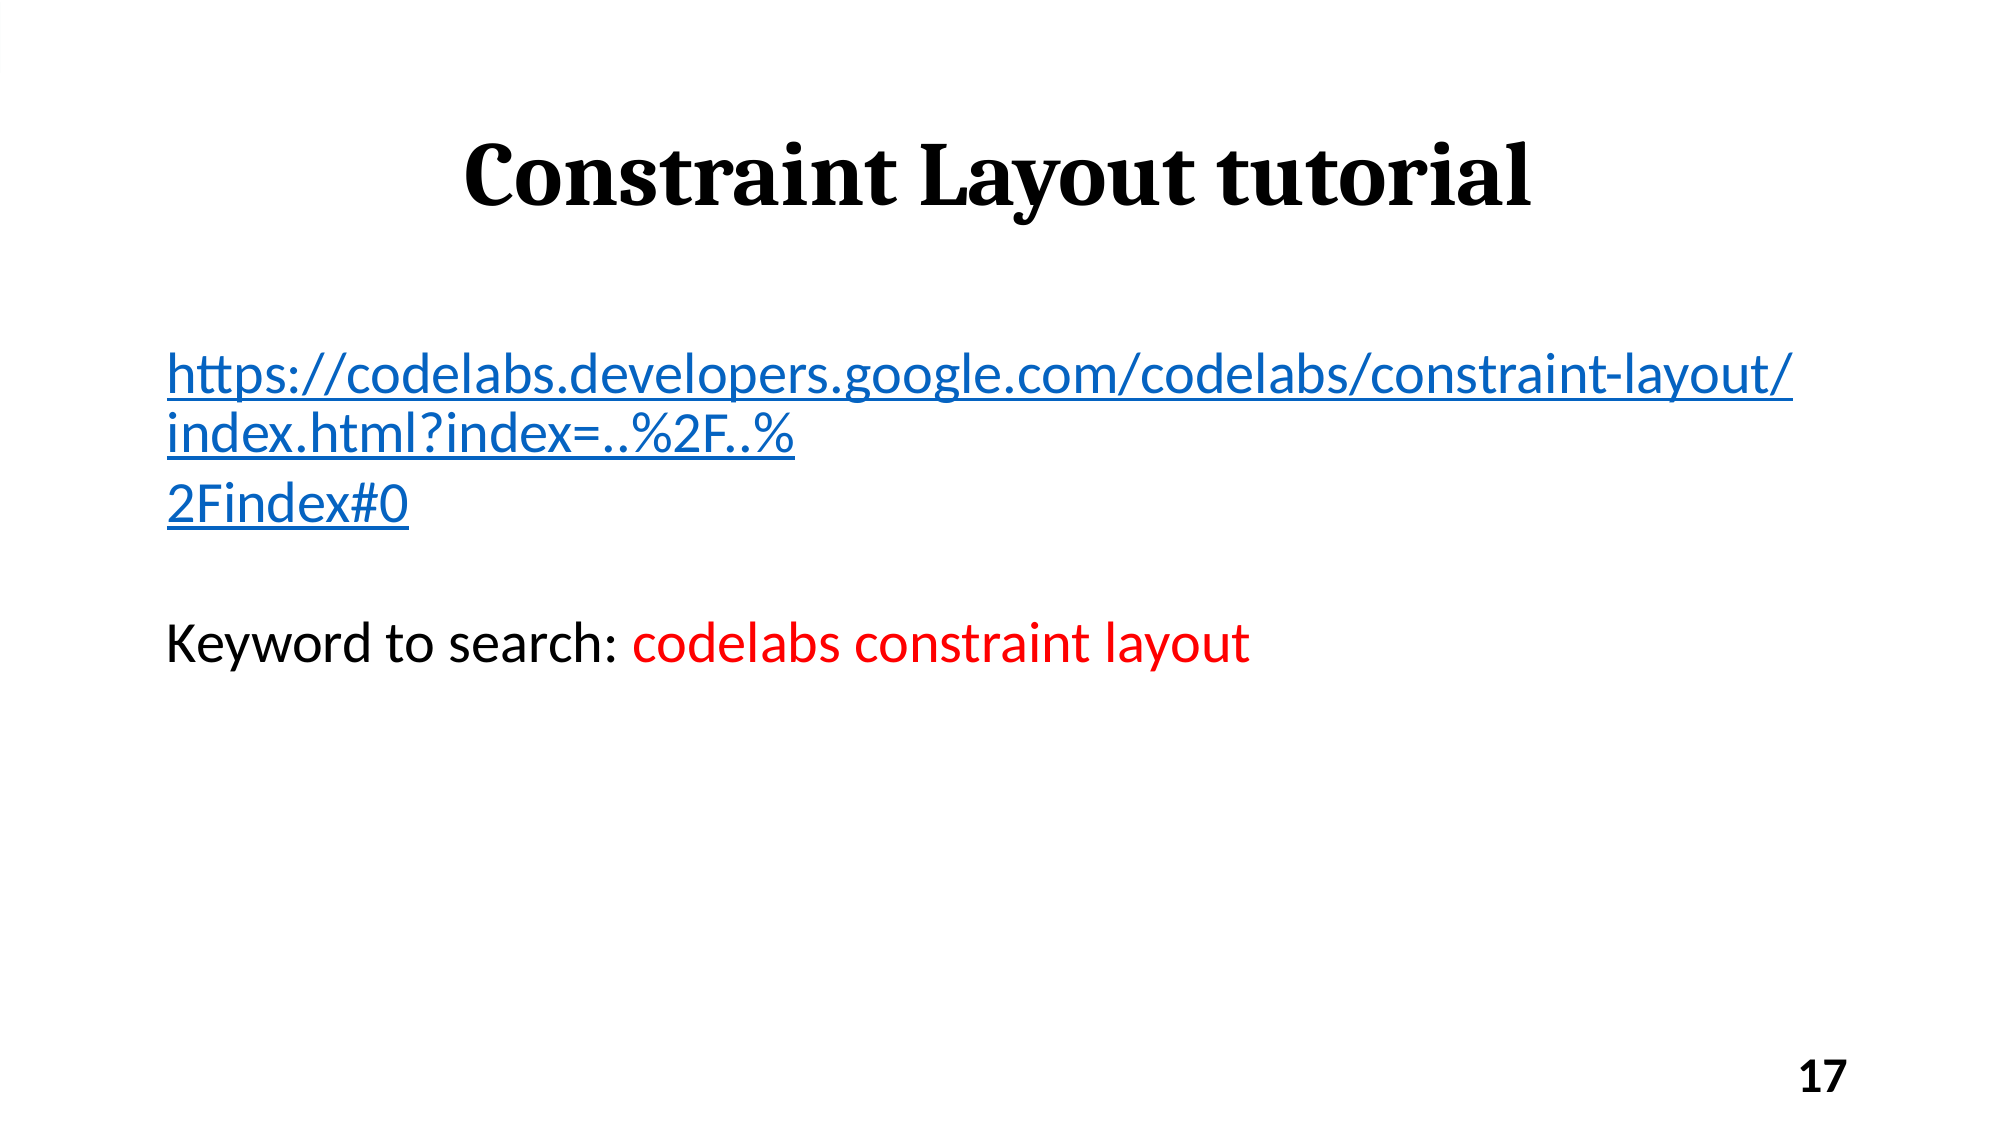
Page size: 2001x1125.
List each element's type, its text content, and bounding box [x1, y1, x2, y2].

text_box https://codelabs.developers.google.com/codelabs/constraint-layout/index.html?index=..%2F..%2Findex#0 Keyword to search: codelabs constraint layout [152, 328, 1809, 623]
title Constraint Layout tutorial [137, 59, 1863, 278]
slide_number <number> [1412, 1042, 1863, 1103]
